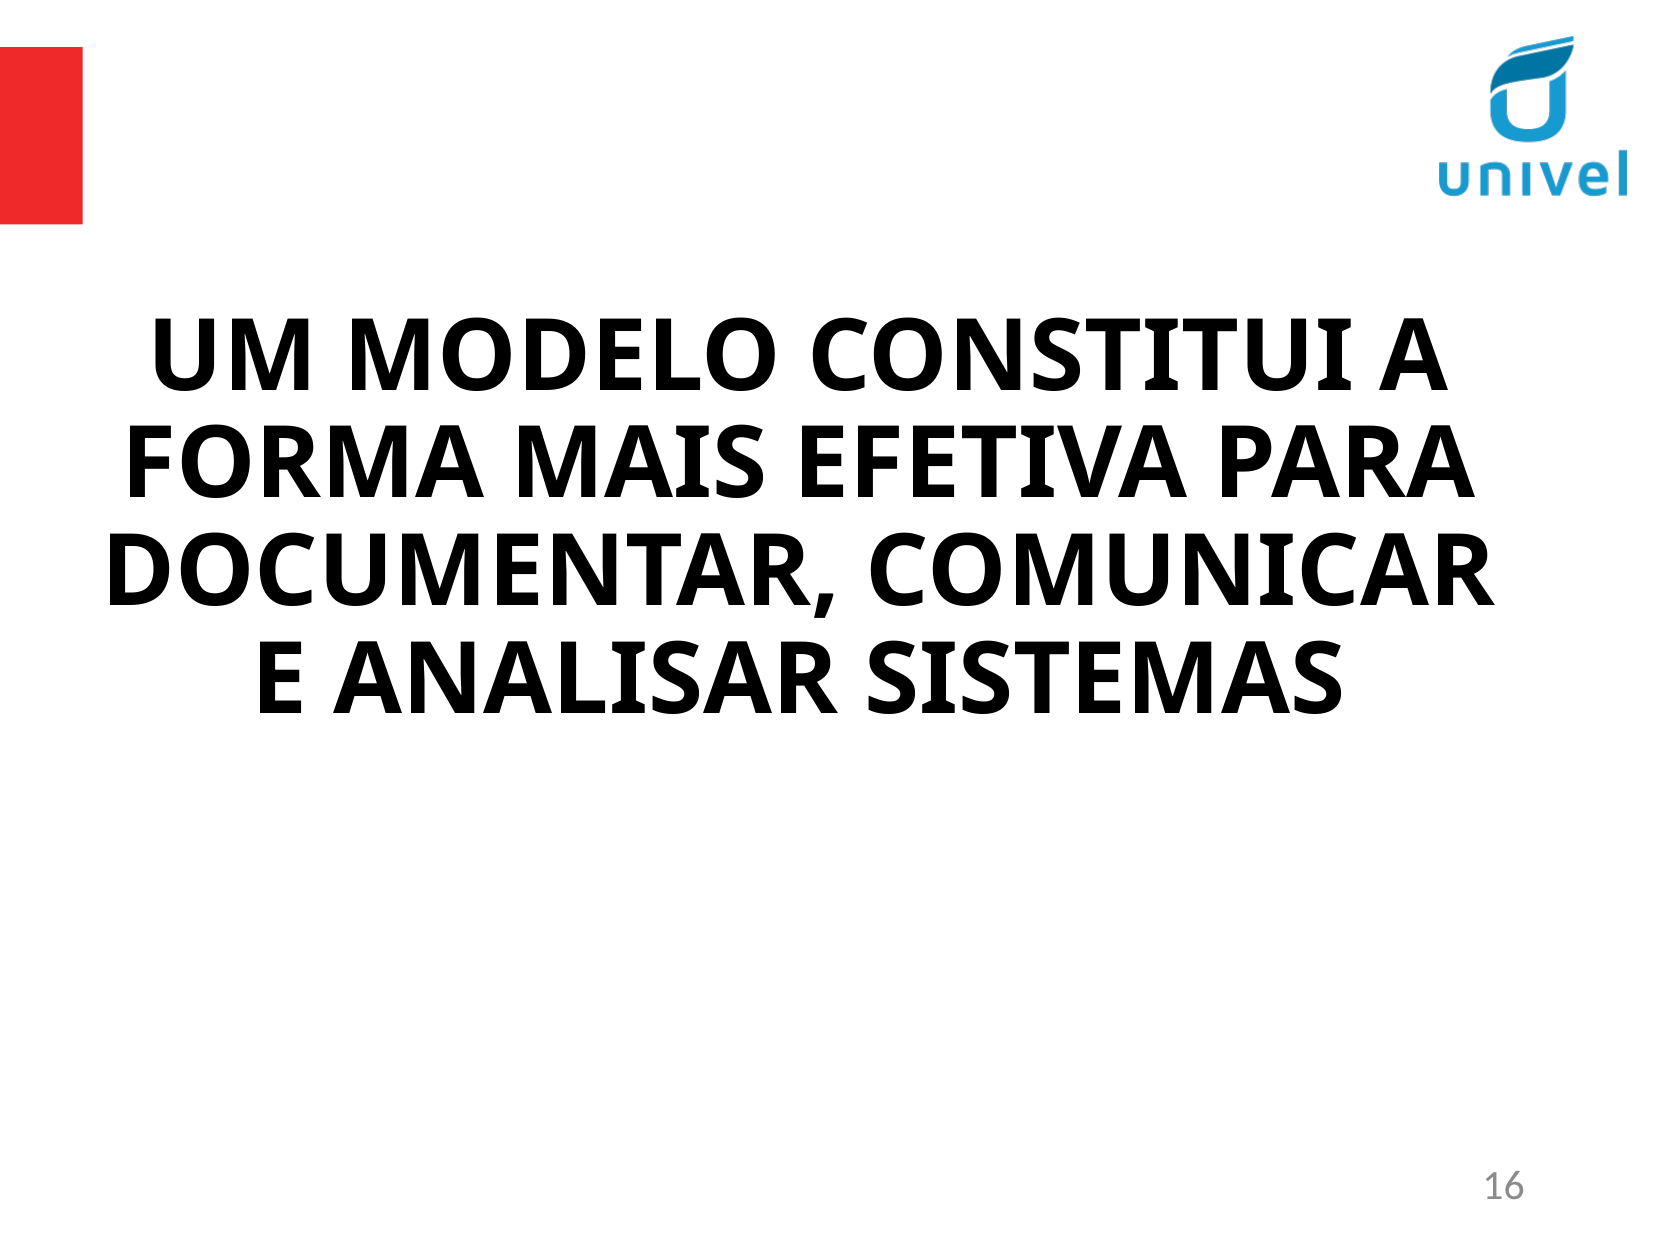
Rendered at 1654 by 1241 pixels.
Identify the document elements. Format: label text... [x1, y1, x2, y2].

title UM MODELO CONSTITUI A FORMA MAIS EFETIVA PARA DOCUMENTAR, COMUNICAR E ANALISAR SISTEMAS [73, 200, 1525, 839]
slide_number <número> [1167, 1149, 1540, 1216]
picture [1432, 15, 1634, 217]
